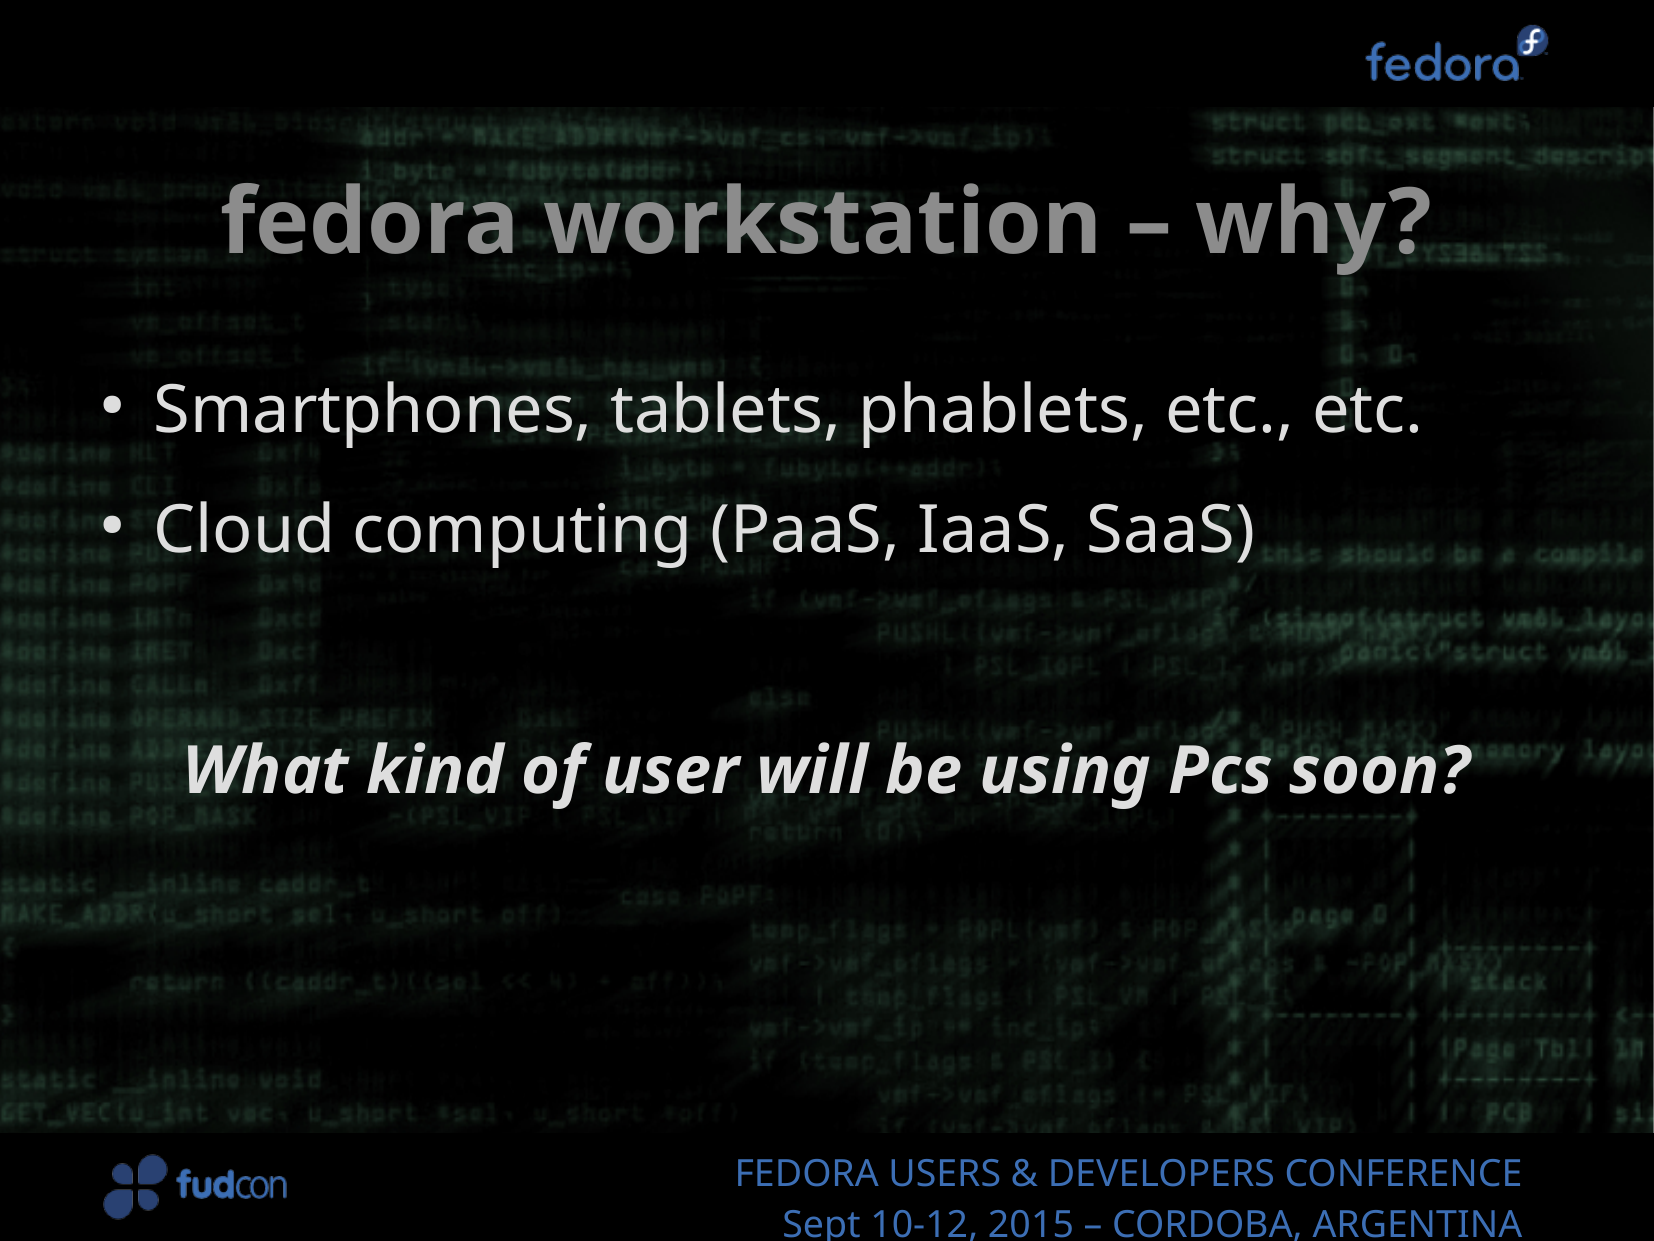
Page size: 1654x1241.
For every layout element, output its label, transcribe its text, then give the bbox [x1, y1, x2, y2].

title fedora workstation – why? [82, 114, 1571, 322]
picture [0, 0, 1654, 1241]
list Smartphones, tablets, phablets, etc., etc. Cloud computing (PaaS, IaaS, SaaS) What kind of user will be using Pcs soon? [82, 361, 1571, 1081]
